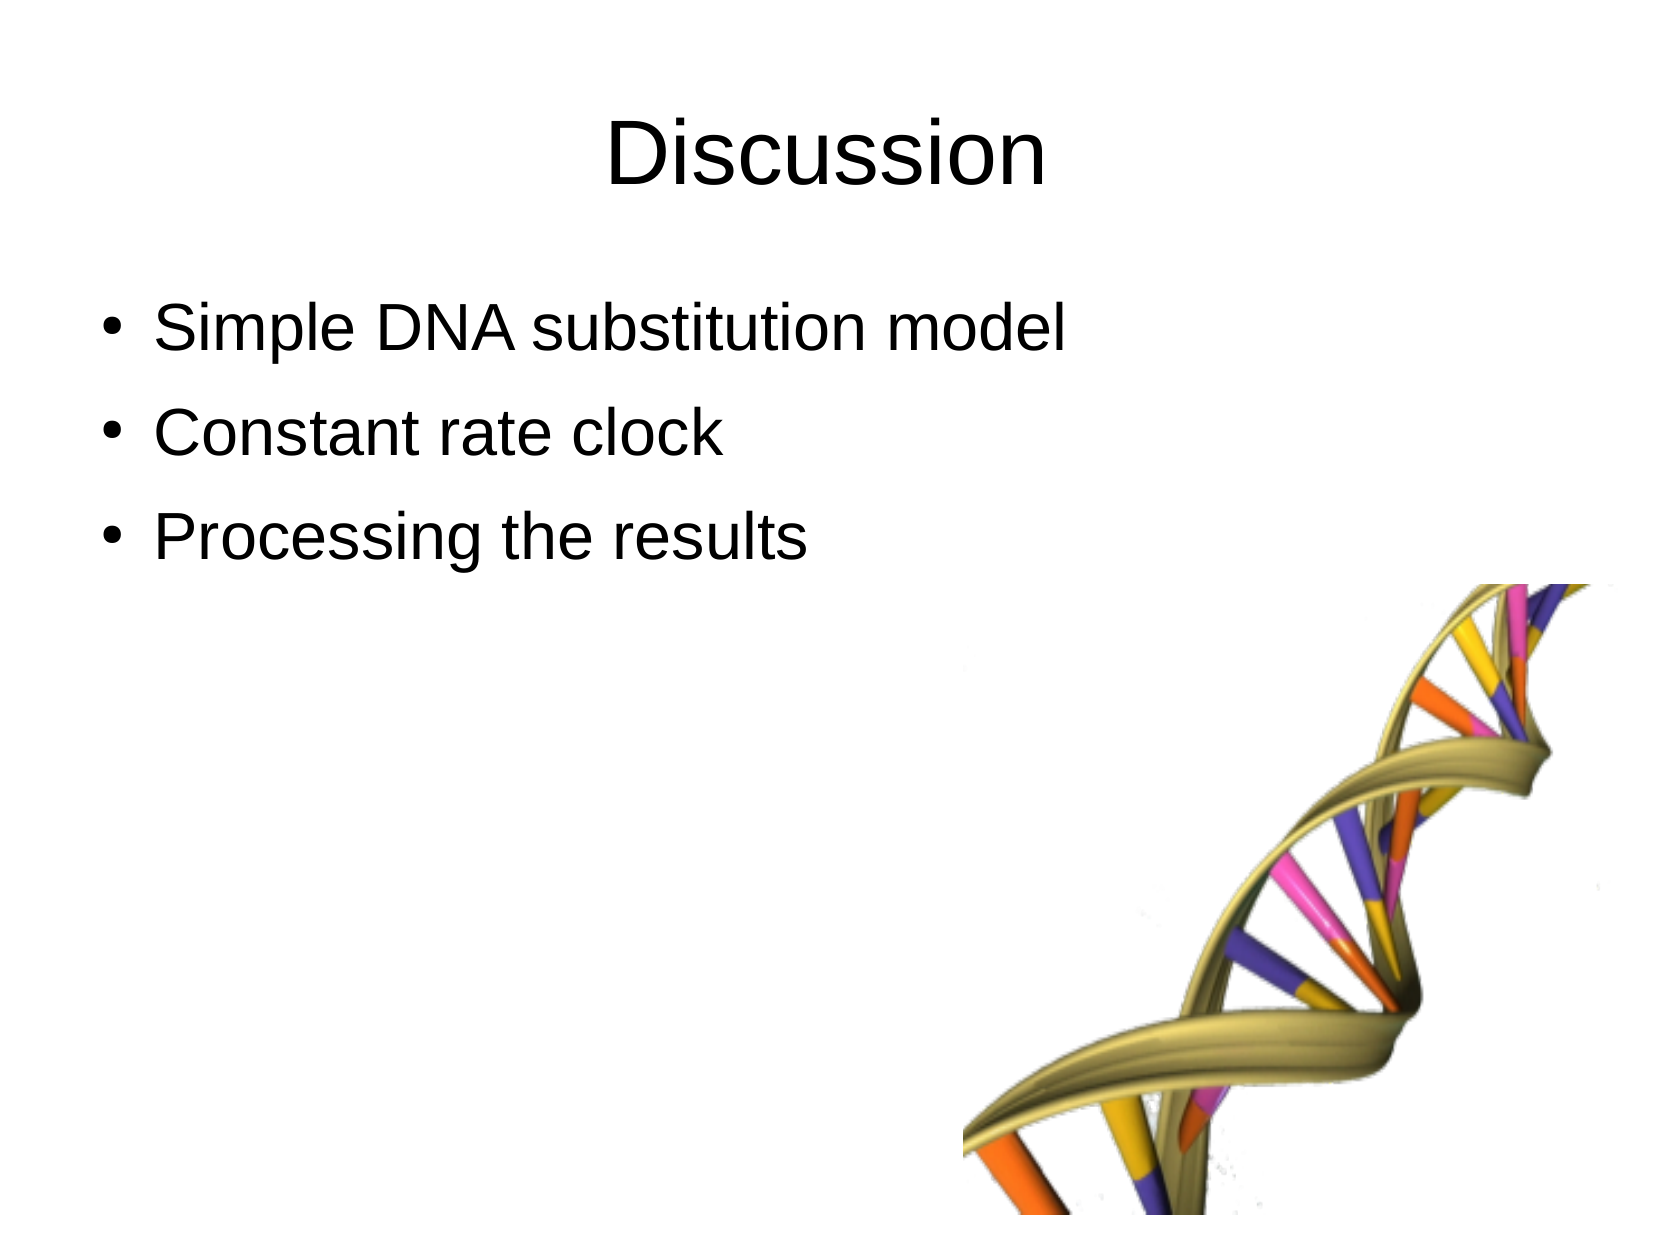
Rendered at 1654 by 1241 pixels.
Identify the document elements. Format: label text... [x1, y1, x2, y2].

list Simple DNA substitution model Constant rate clock Processing the results [82, 290, 1571, 1010]
title Discussion [82, 49, 1571, 257]
picture [963, 584, 1618, 1215]
